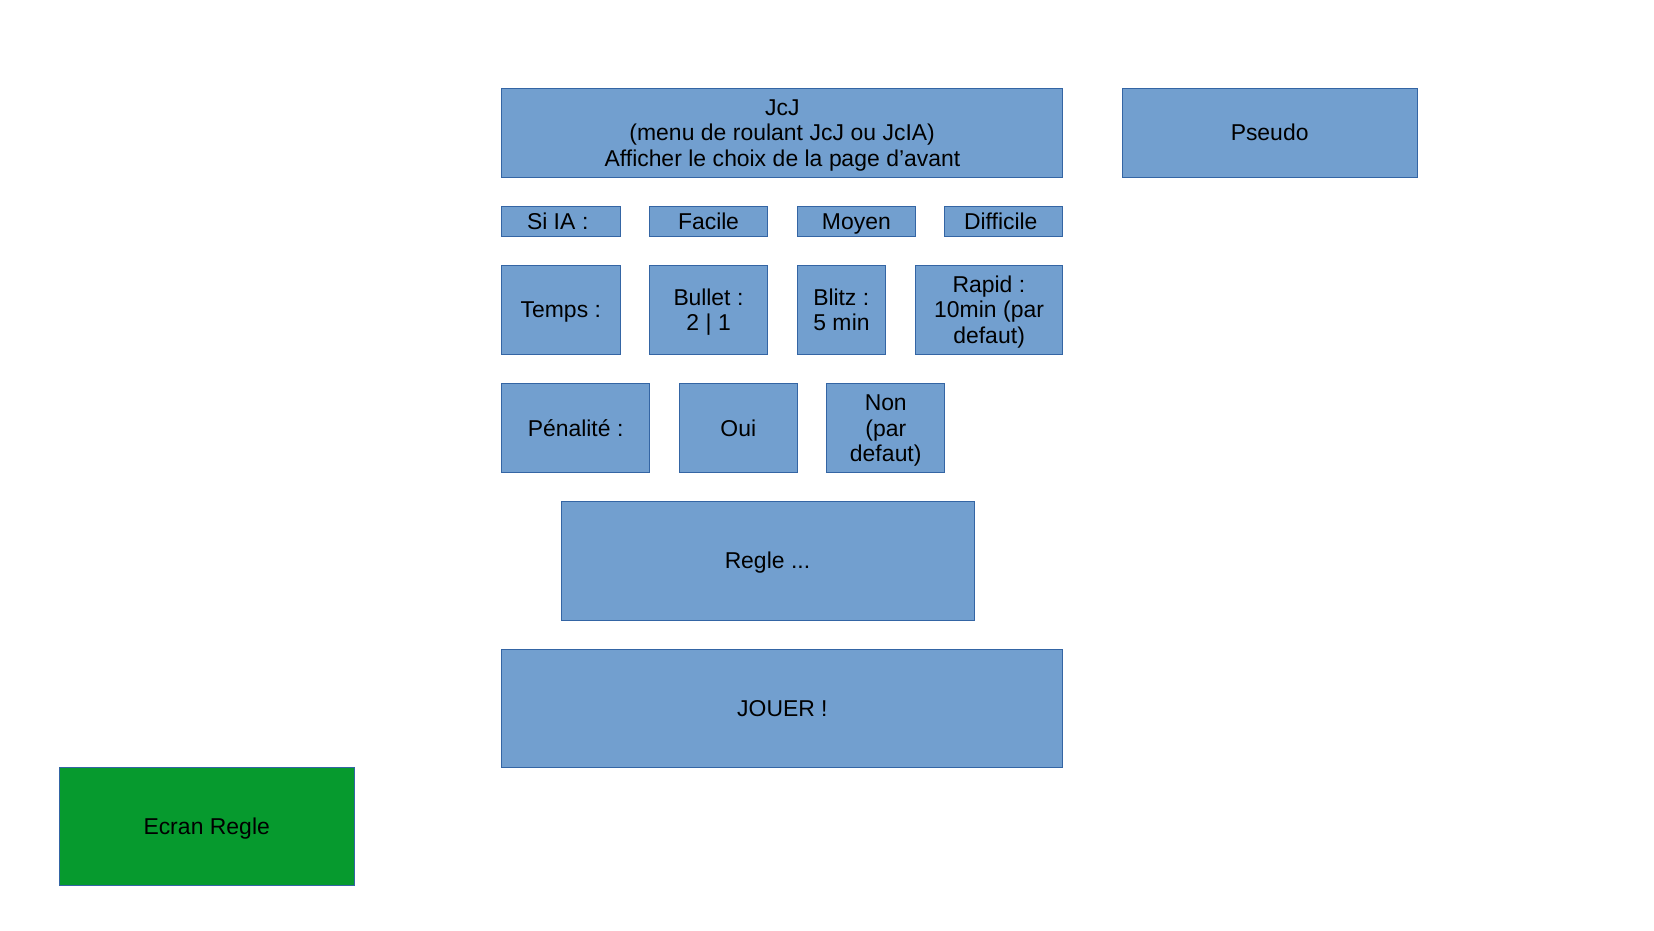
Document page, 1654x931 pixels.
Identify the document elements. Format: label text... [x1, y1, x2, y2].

text_box Ecran Regle [59, 767, 355, 886]
text_box Difficile [944, 206, 1063, 237]
text_box Non (par defaut) [826, 383, 945, 473]
text_box JcJ (menu de roulant JcJ ou JcIA) Afficher le choix de la page d’avant [501, 88, 1063, 178]
text_box Bullet : 2 | 1 [649, 265, 768, 355]
text_box Regle ... [561, 501, 975, 621]
text_box Rapid : 10min (par defaut) [915, 265, 1063, 355]
text_box Oui [679, 383, 798, 473]
text_box Moyen [797, 206, 916, 237]
text_box Blitz : 5 min [797, 265, 886, 355]
text_box Pseudo [1122, 88, 1418, 178]
text_box Pénalité : [501, 383, 650, 473]
text_box Temps : [501, 265, 621, 355]
text_box JOUER ! [501, 649, 1063, 768]
text_box Si IA : [501, 206, 621, 237]
text_box Facile [649, 206, 768, 237]
